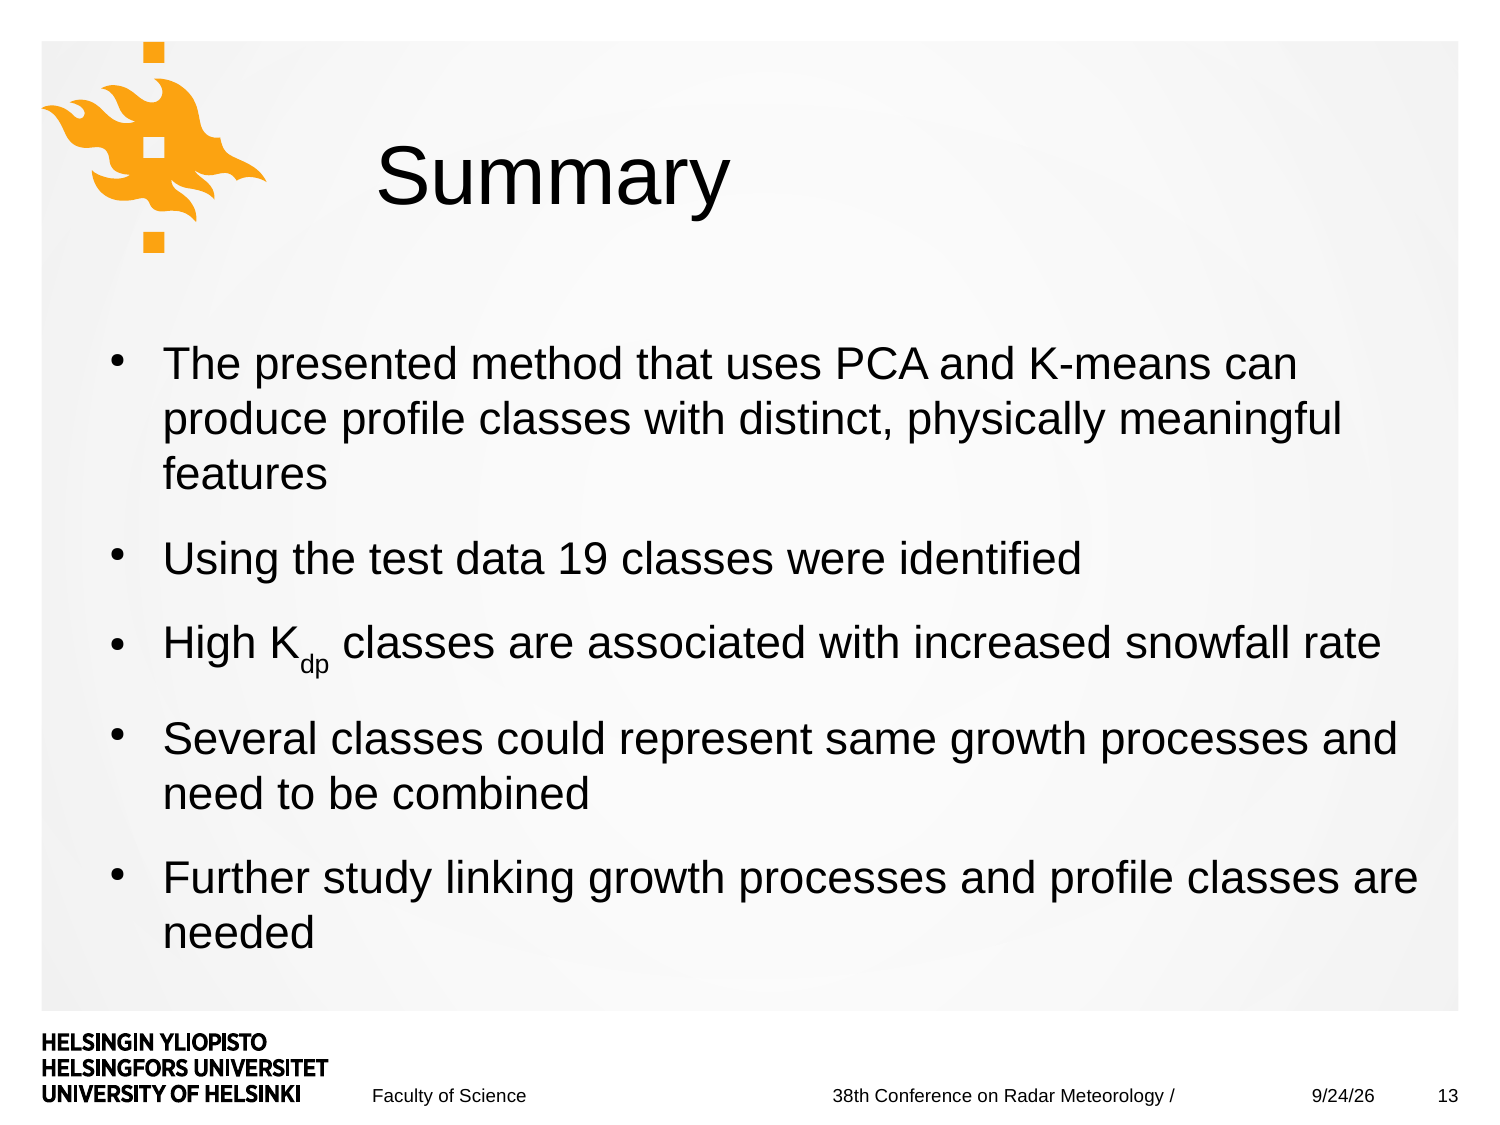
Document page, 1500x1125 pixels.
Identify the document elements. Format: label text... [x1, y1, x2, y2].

picture [144, 137, 164, 158]
title Summary [360, 113, 1447, 319]
picture [41, 41, 1459, 1011]
list The presented method that uses PCA and K-means can produce profile classes with distinct, physically meaningful features Using the test data 19 classes were identified High Kdp classes are associated with increased snowfall rate Several classes could represent same growth processes and need to be combined Further study linking growth processes and profile classes are needed [76, 326, 1453, 965]
